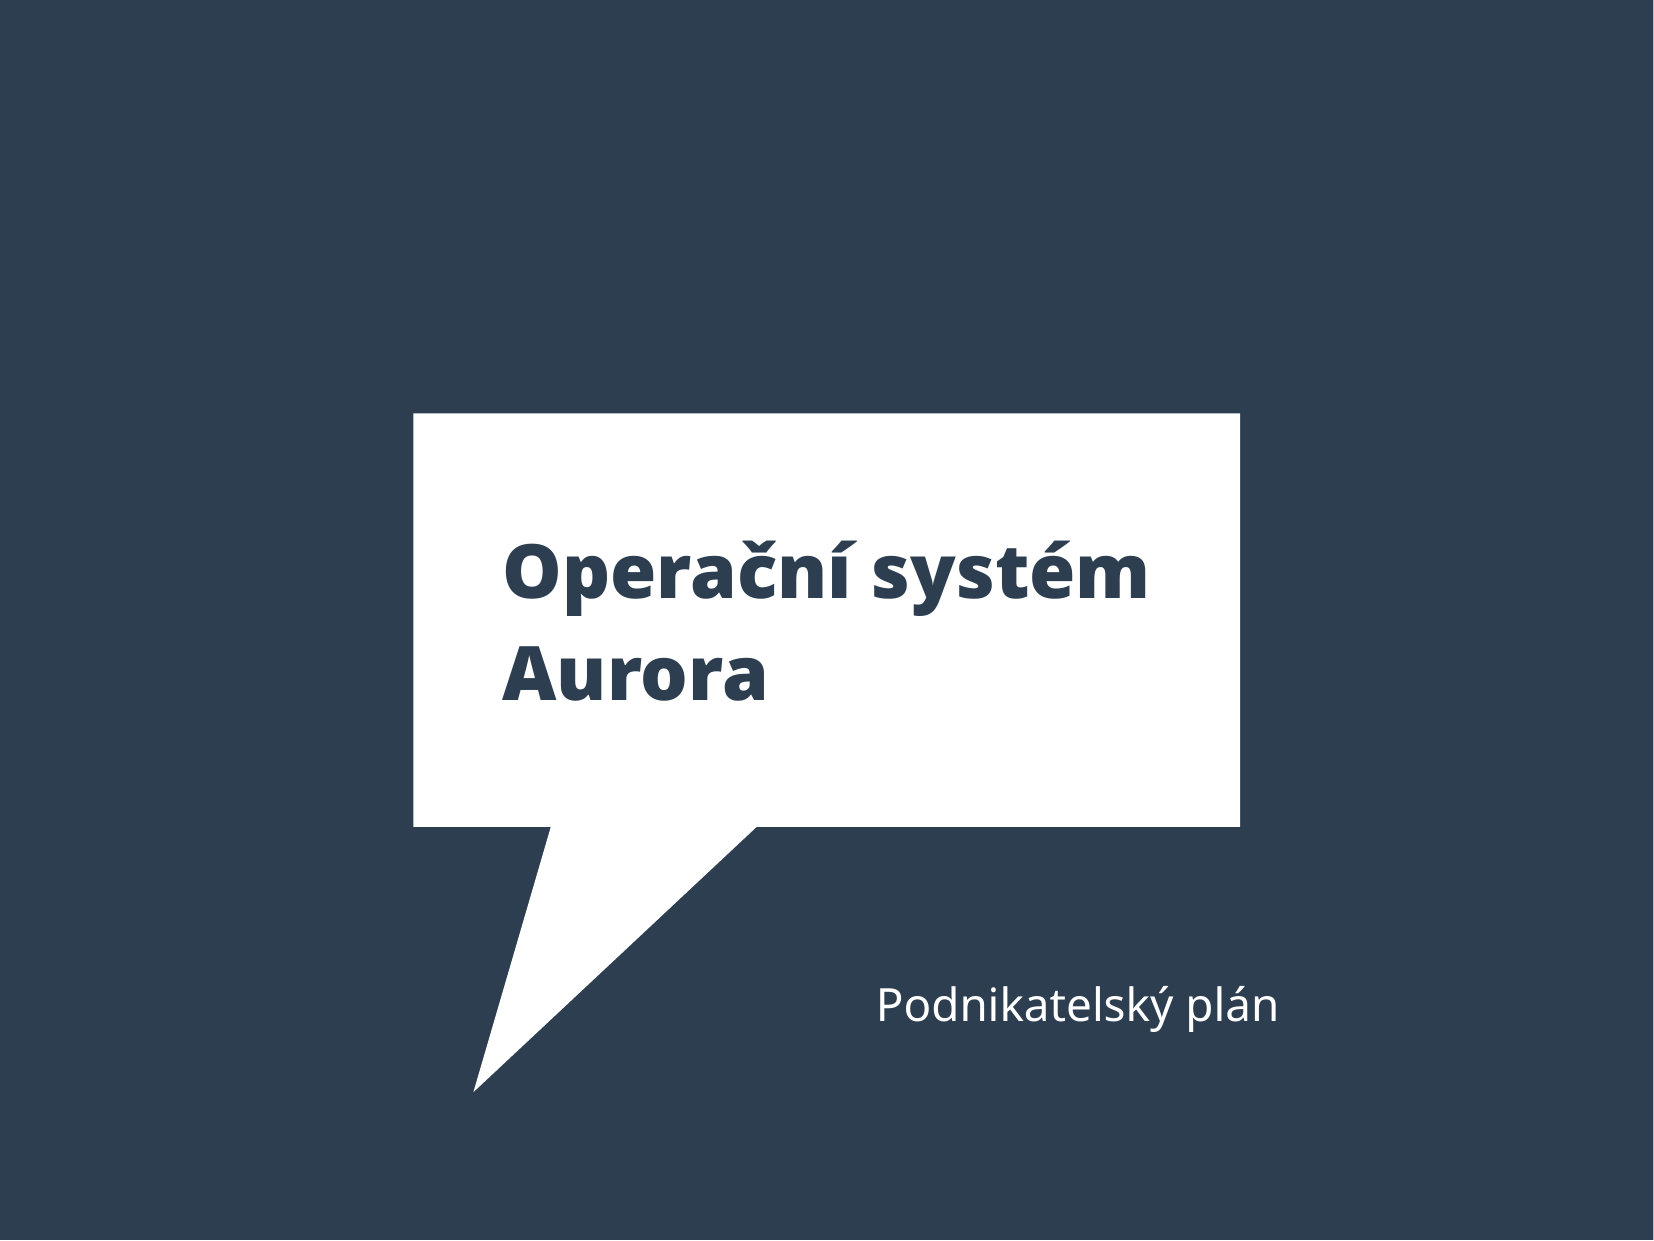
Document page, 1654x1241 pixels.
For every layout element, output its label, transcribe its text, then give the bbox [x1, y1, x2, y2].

title Operační systém Aurora [442, 442, 1211, 798]
subtitle Podnikatelský plán [561, 826, 1595, 1182]
